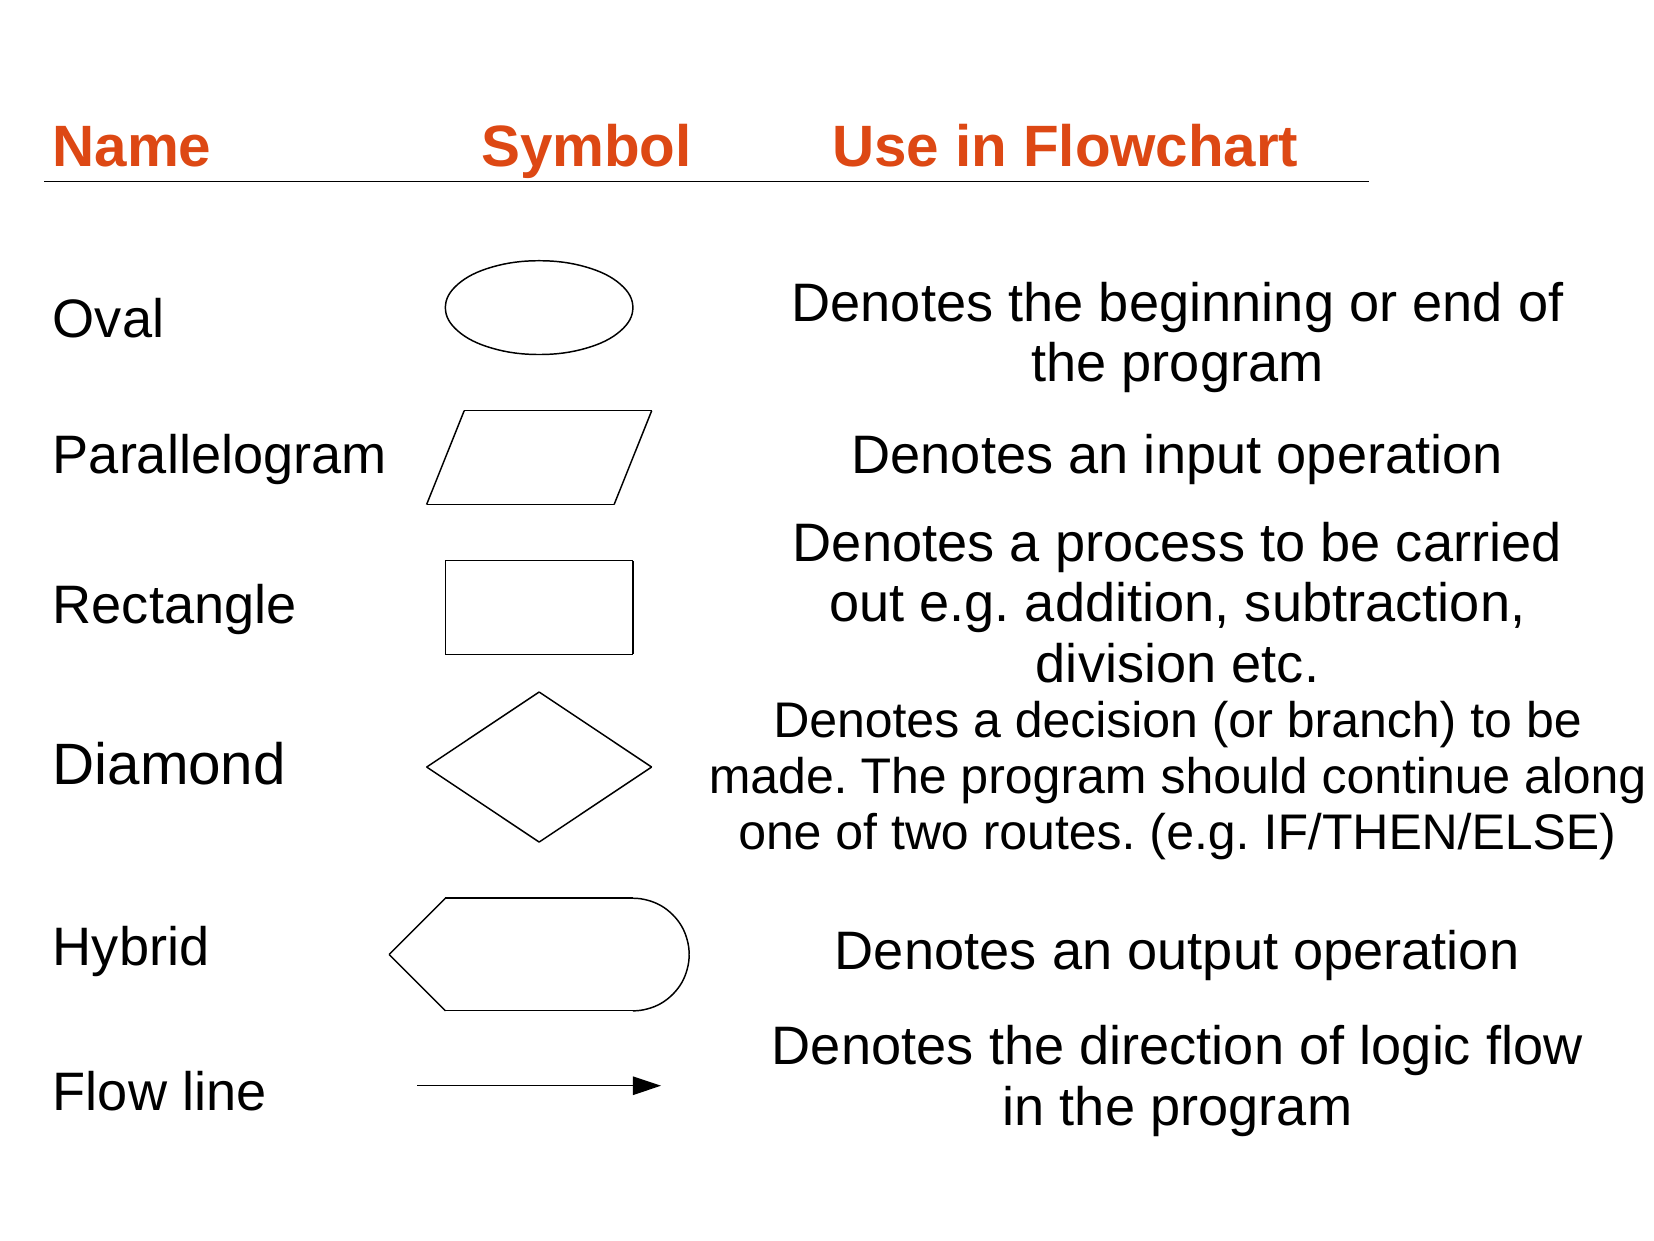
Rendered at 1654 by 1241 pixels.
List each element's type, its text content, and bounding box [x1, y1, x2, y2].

text_box Denotes an input operation [800, 409, 1555, 488]
text_box [447, 262, 632, 353]
text_box Rectangle [44, 559, 341, 638]
text_box Denotes a decision (or branch) to be made. The program should continue along one of two routes. (e.g. IF/THEN/ELSE) [694, 683, 1654, 870]
text_box Denotes the direction of logic flow in the program [751, 1007, 1604, 1146]
text_box Denotes a process to be carried out e.g. addition, subtraction, division etc. [749, 503, 1606, 703]
text_box Symbol [461, 99, 712, 181]
text_box Diamond [44, 716, 329, 799]
text_box Parallelogram [44, 409, 406, 488]
text_box Hybrid [44, 901, 251, 980]
text_box Denotes the beginning or end of the program [741, 263, 1614, 402]
text_box Oval [44, 273, 251, 352]
text_box Denotes an output operation [784, 906, 1571, 984]
text_box Use in Flowchart [761, 99, 1369, 181]
text_box Flow line [44, 1047, 320, 1125]
text_box Name [44, 99, 251, 181]
